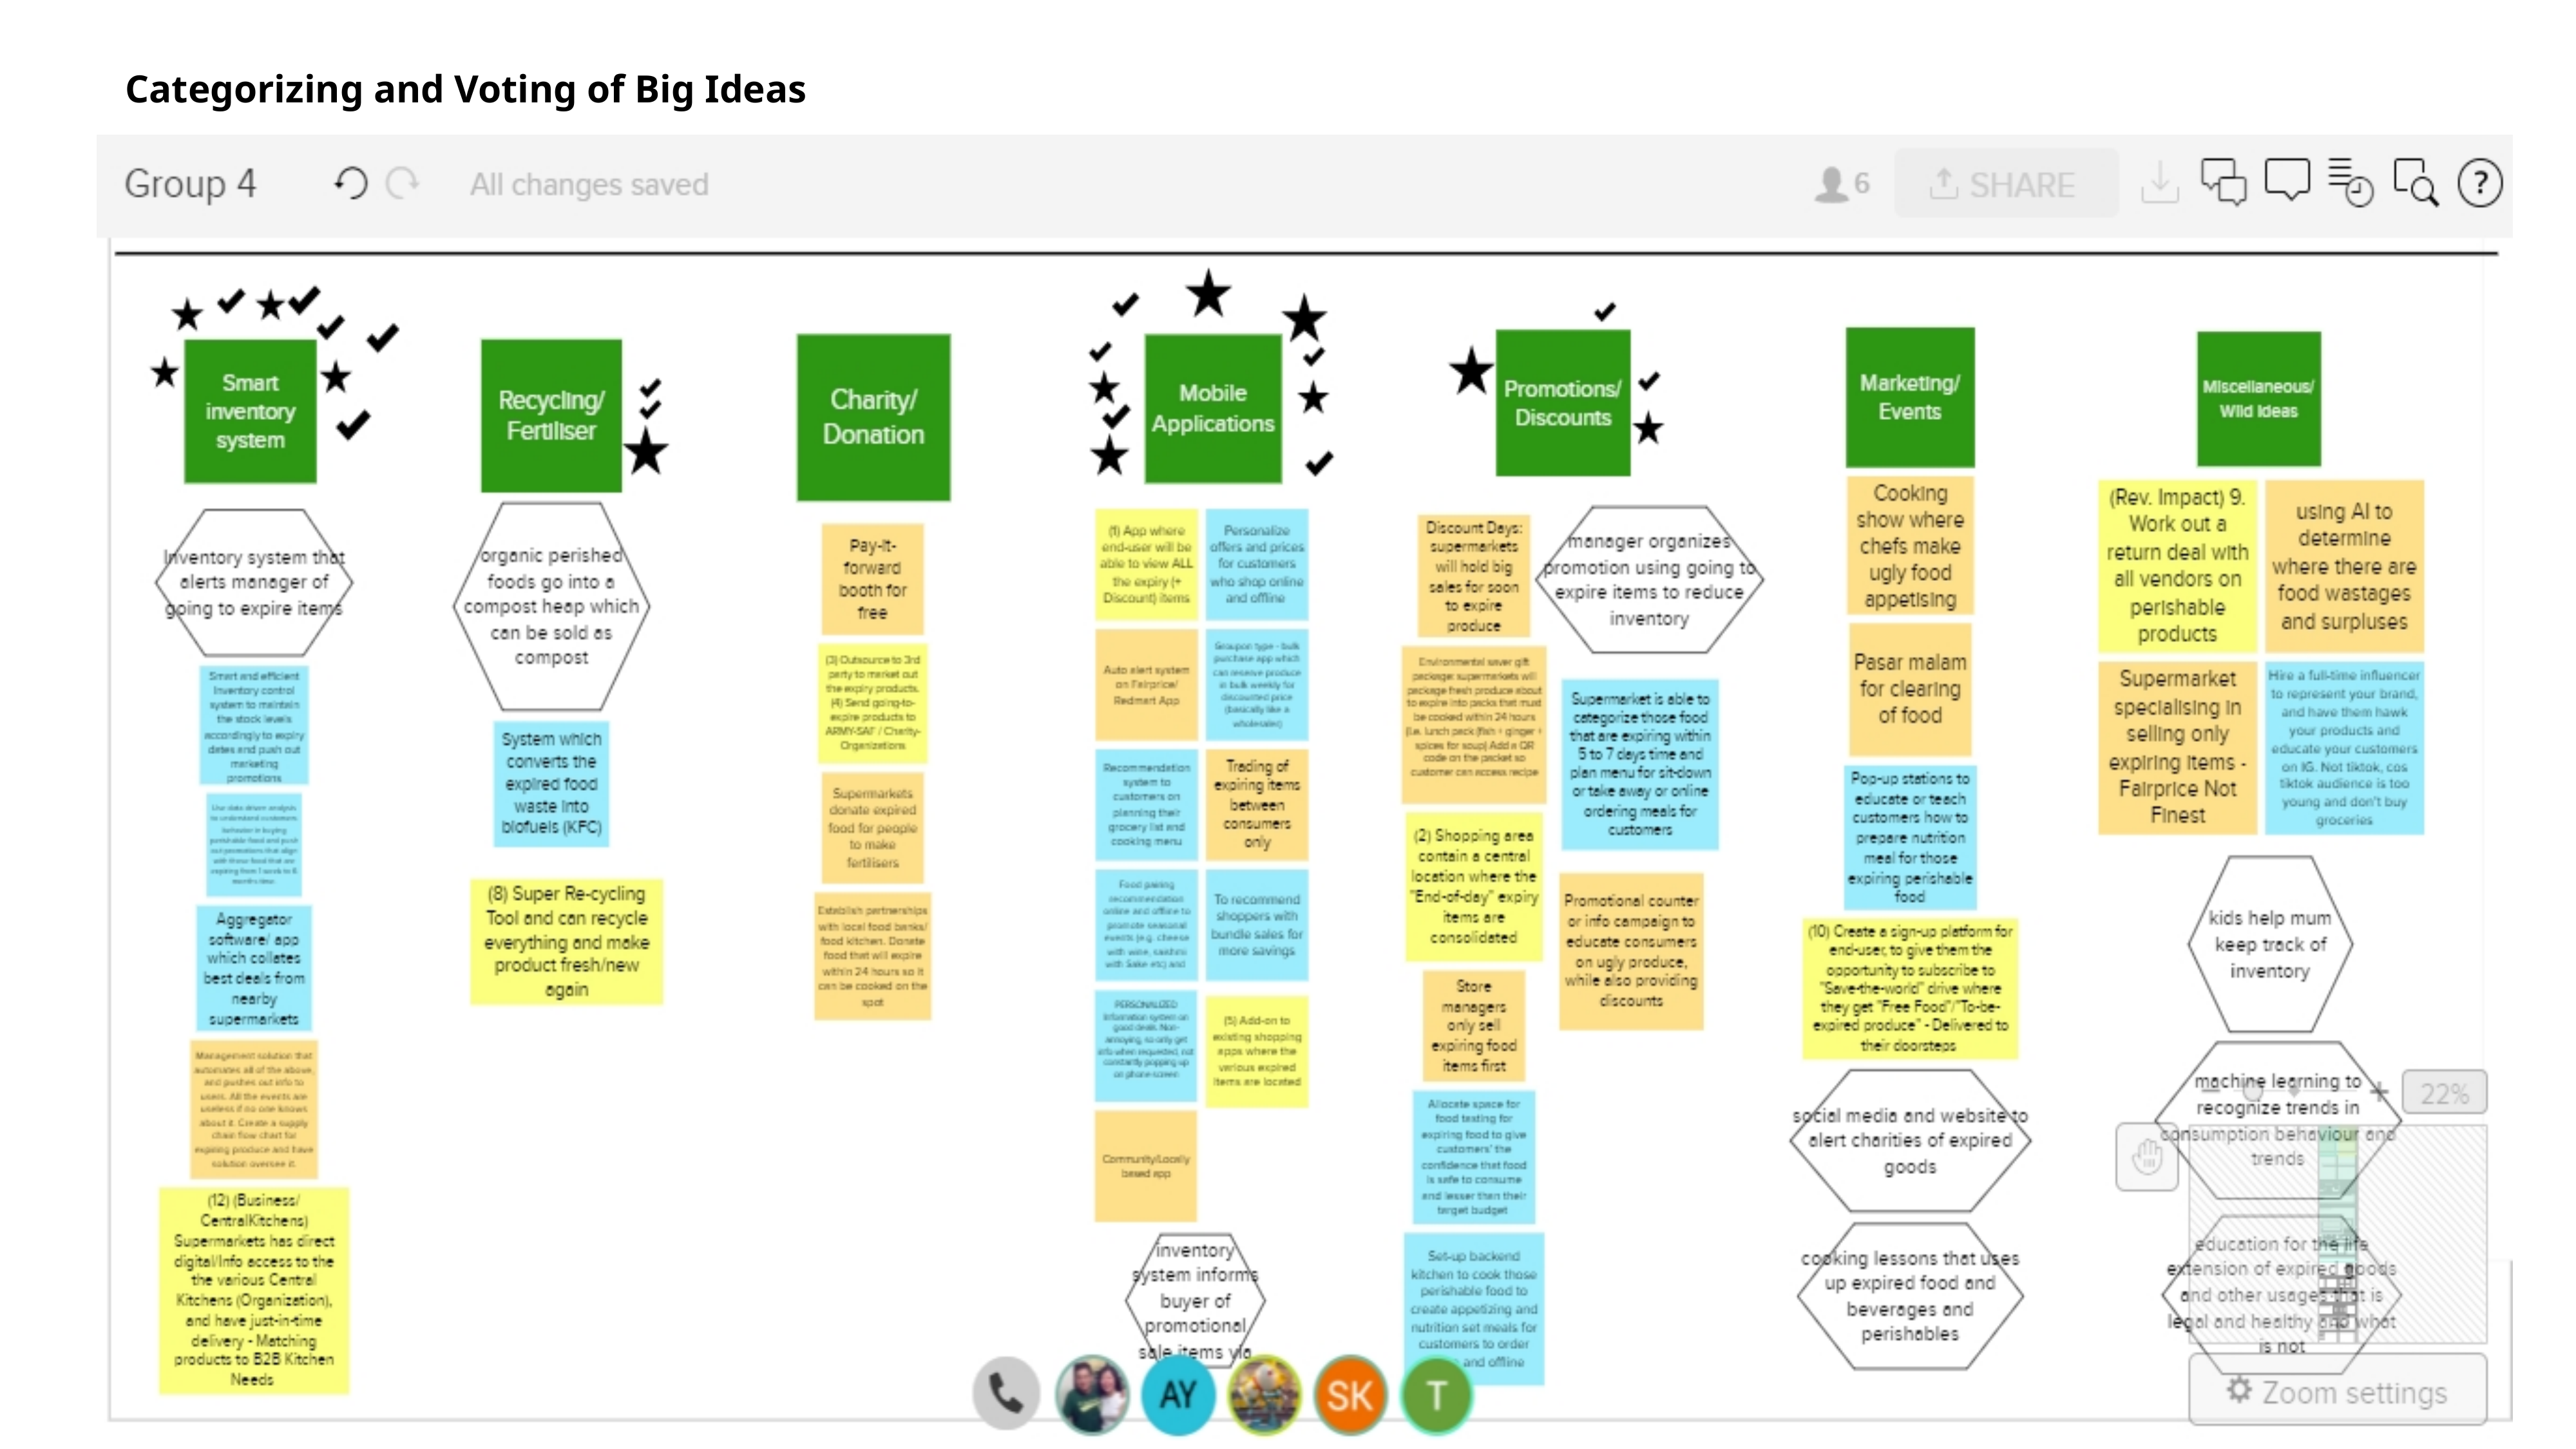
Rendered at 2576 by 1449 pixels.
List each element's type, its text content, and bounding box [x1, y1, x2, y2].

picture [97, 135, 2513, 1449]
text_box Categorizing and Voting of Big Ideas [116, 58, 910, 113]
